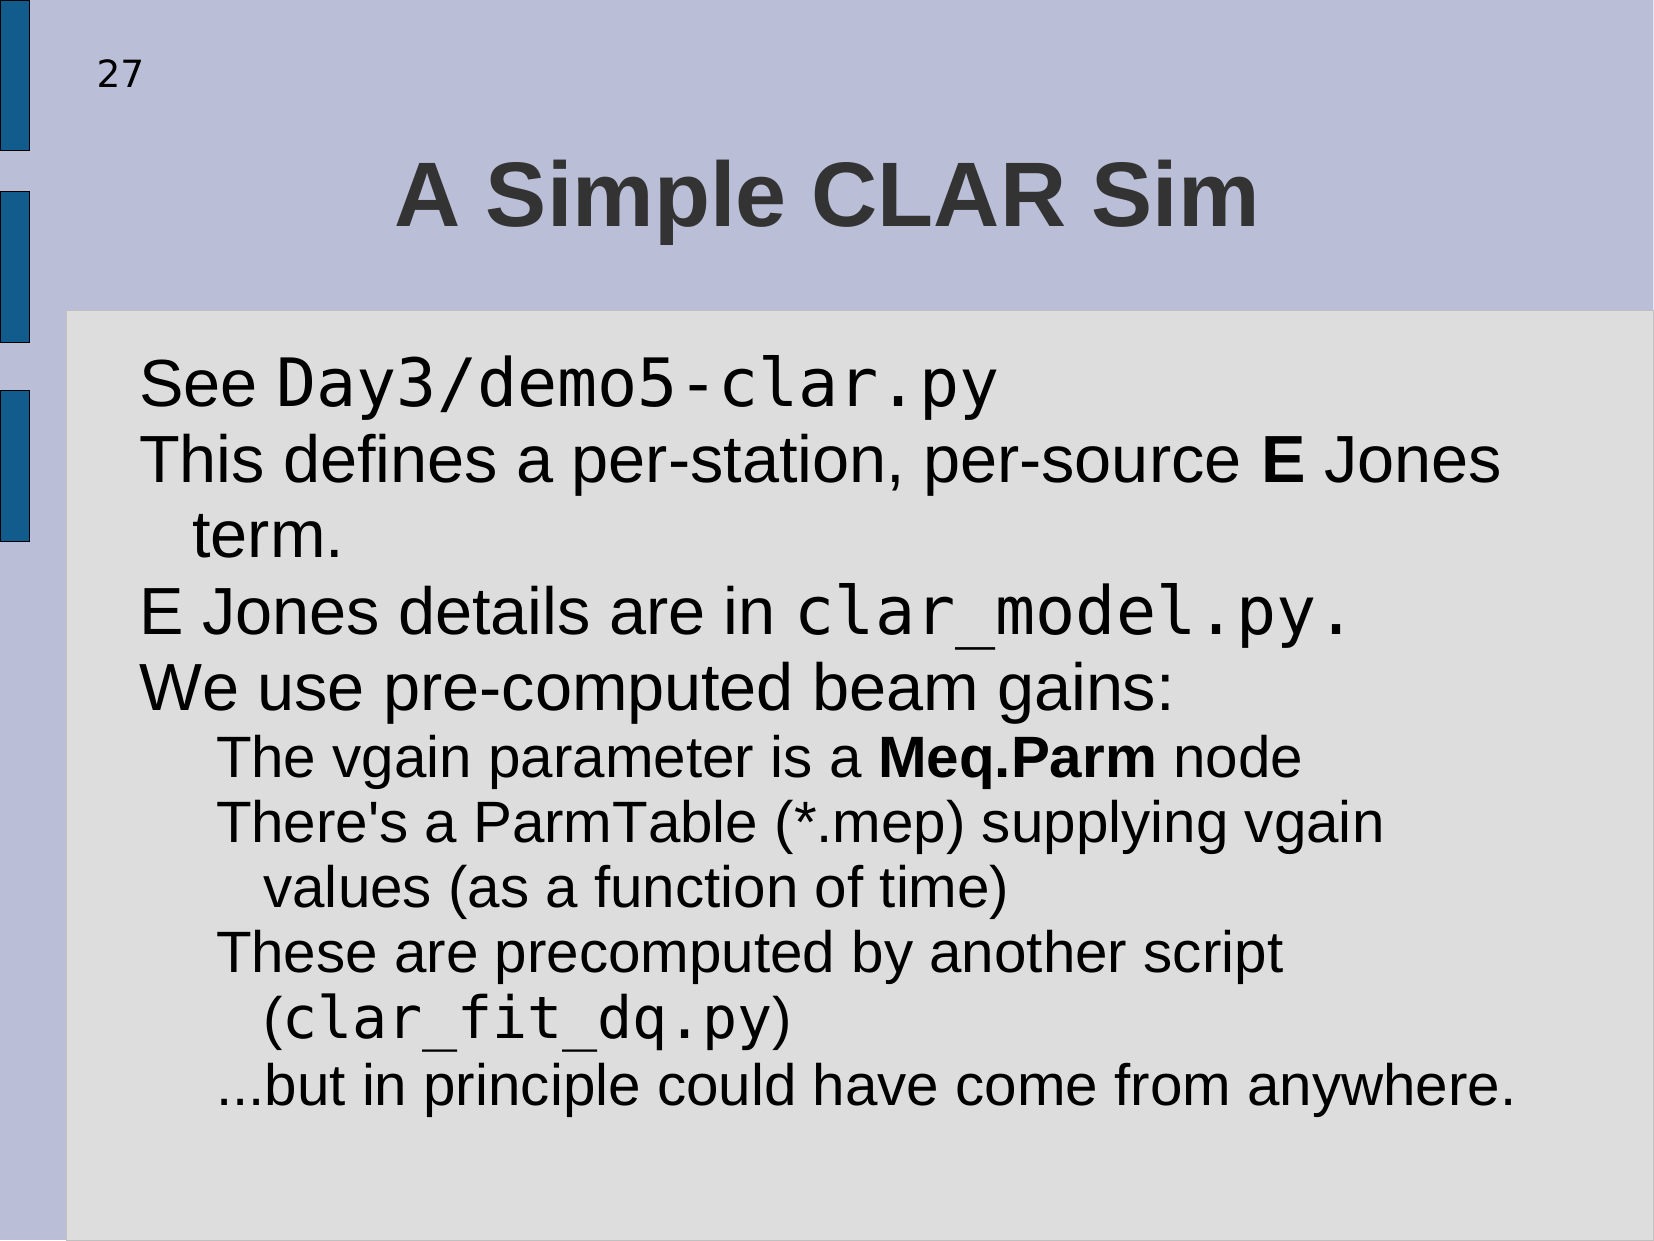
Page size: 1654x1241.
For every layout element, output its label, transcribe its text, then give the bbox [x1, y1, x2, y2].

title A Simple CLAR Sim [121, 91, 1534, 299]
list [123, 787, 1536, 1241]
list See Day3/demo5-clar.py This defines a per-station, per-source E Jones term. E Jones details are in clar_model.py. We use pre-computed beam gains: The vgain parameter is a Meq.Parm node There's a ParmTable (*.mep) supplying vgain values (as a function of time) These are precomputed by another script (clar_fit_dq.py) ...but in principle could have come from anywhere. [121, 344, 1534, 1208]
text_box <number> [84, 45, 319, 119]
